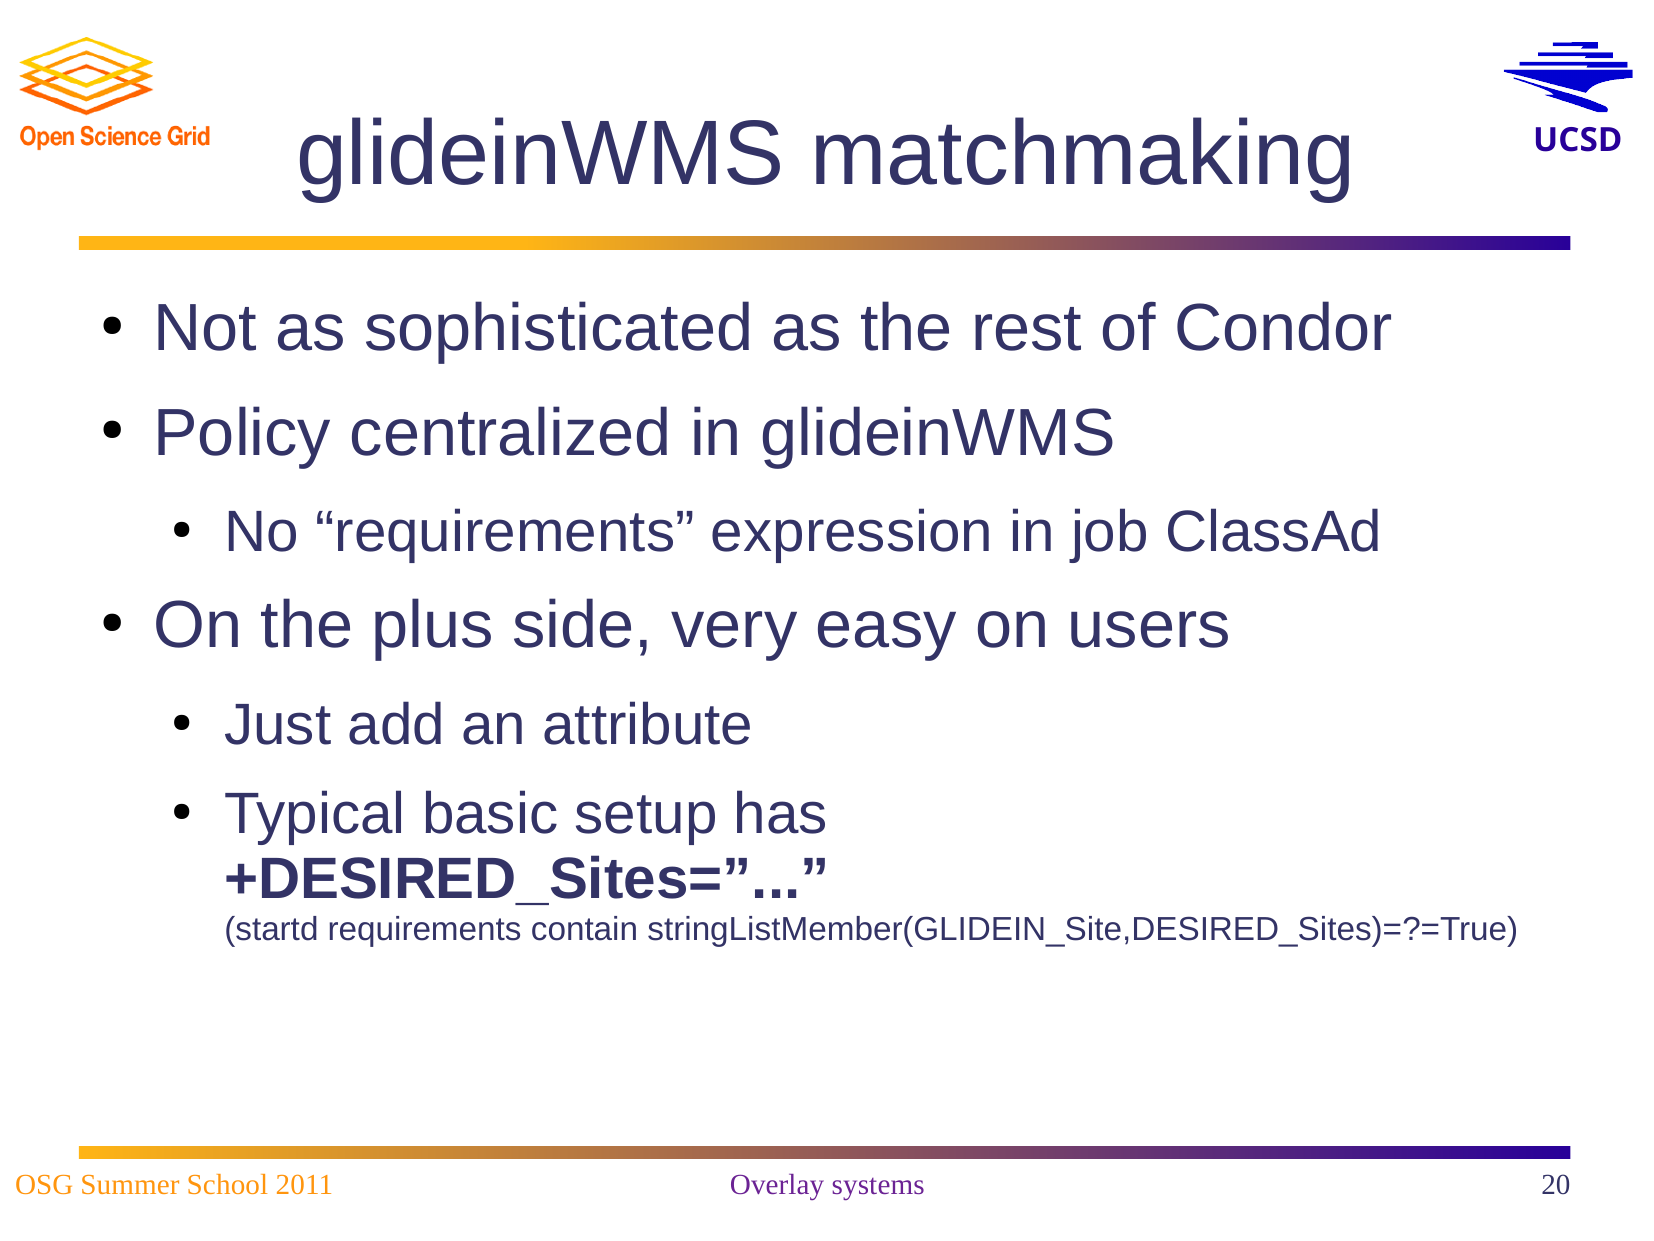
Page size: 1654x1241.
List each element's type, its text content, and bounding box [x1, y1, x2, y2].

list Not as sophisticated as the rest of Condor Policy centralized in glideinWMS No “requirements” expression in job ClassAd On the plus side, very easy on users Just add an attribute Typical basic setup has +DESIRED_Sites=”...” (startd requirements contain stringListMember(GLIDEIN_Site,DESIRED_Sites)=?=True) [82, 290, 1571, 1109]
title glideinWMS matchmaking [82, 49, 1571, 257]
picture [1495, 42, 1637, 118]
picture [0, 14, 229, 167]
